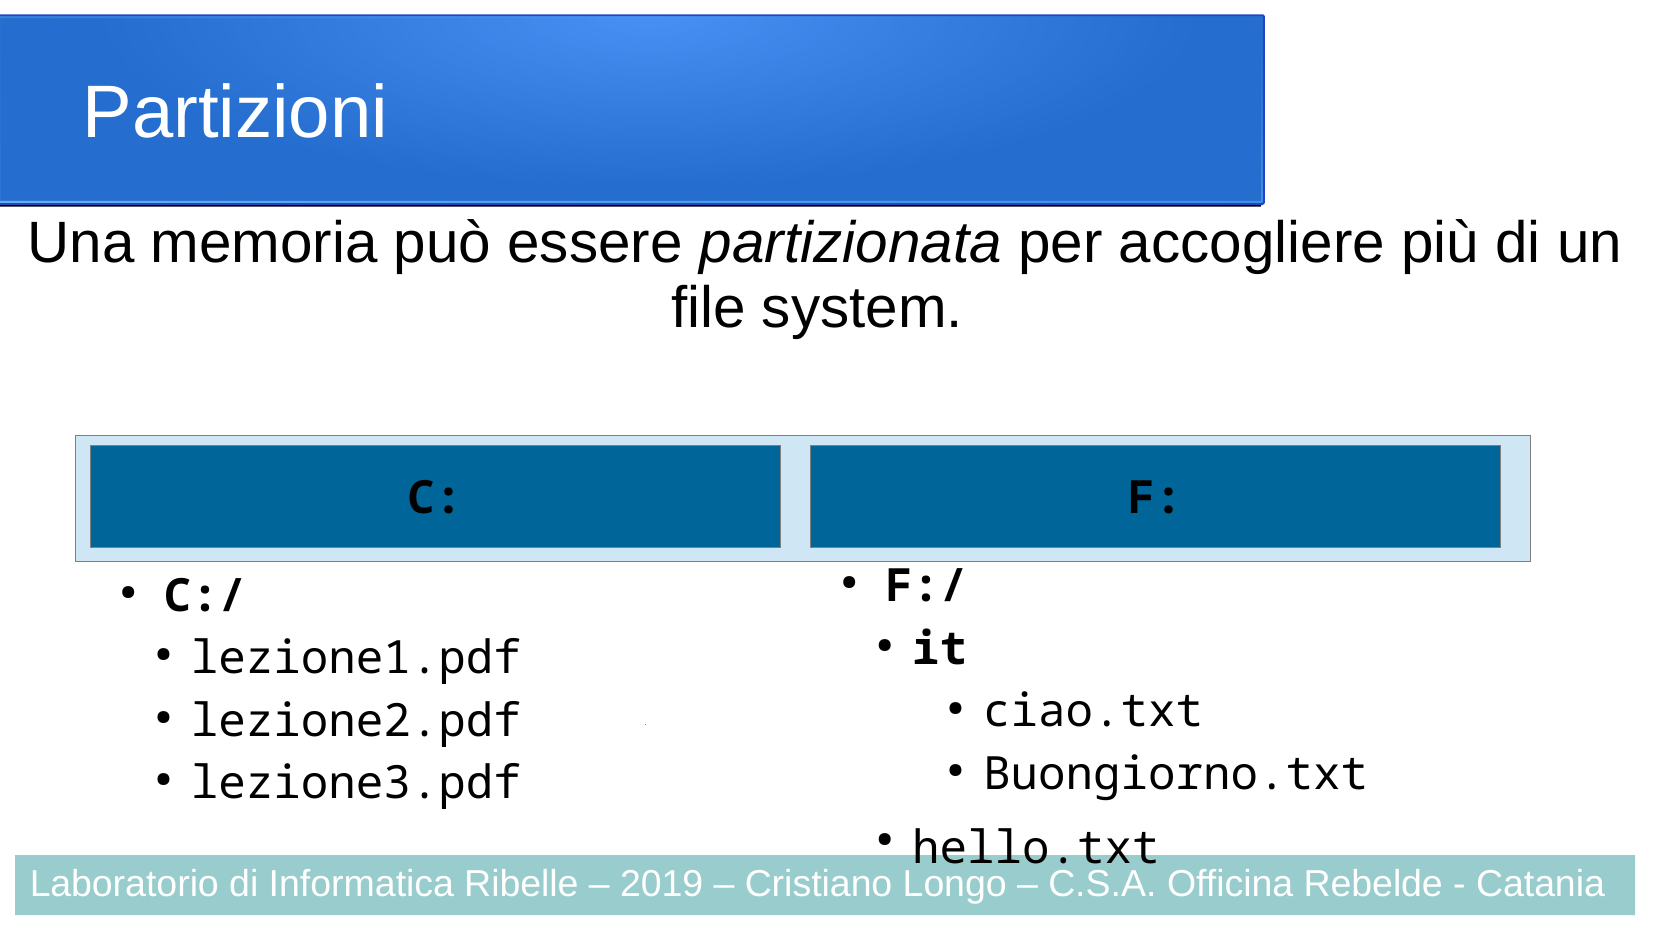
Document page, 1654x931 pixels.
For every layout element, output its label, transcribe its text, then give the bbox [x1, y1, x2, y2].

subtitle Una memoria può essere partizionata per accogliere più di un file system. [22, 194, 1628, 356]
title Partizioni [82, 35, 1235, 189]
text_box [75, 435, 1531, 562]
text_box F:/ it ciao.txt Buongiorno.txt hello.txt [841, 575, 1411, 856]
text_box Laboratorio di Informatica Ribelle – 2019 – Cristiano Longo – C.S.A. Officina Rebelde - Catania [15, 855, 1636, 916]
text_box F: [810, 445, 1501, 548]
text_box C: [90, 445, 781, 548]
text_box C:/ lezione1.pdf lezione2.pdf lezione3.pdf [120, 595, 646, 854]
